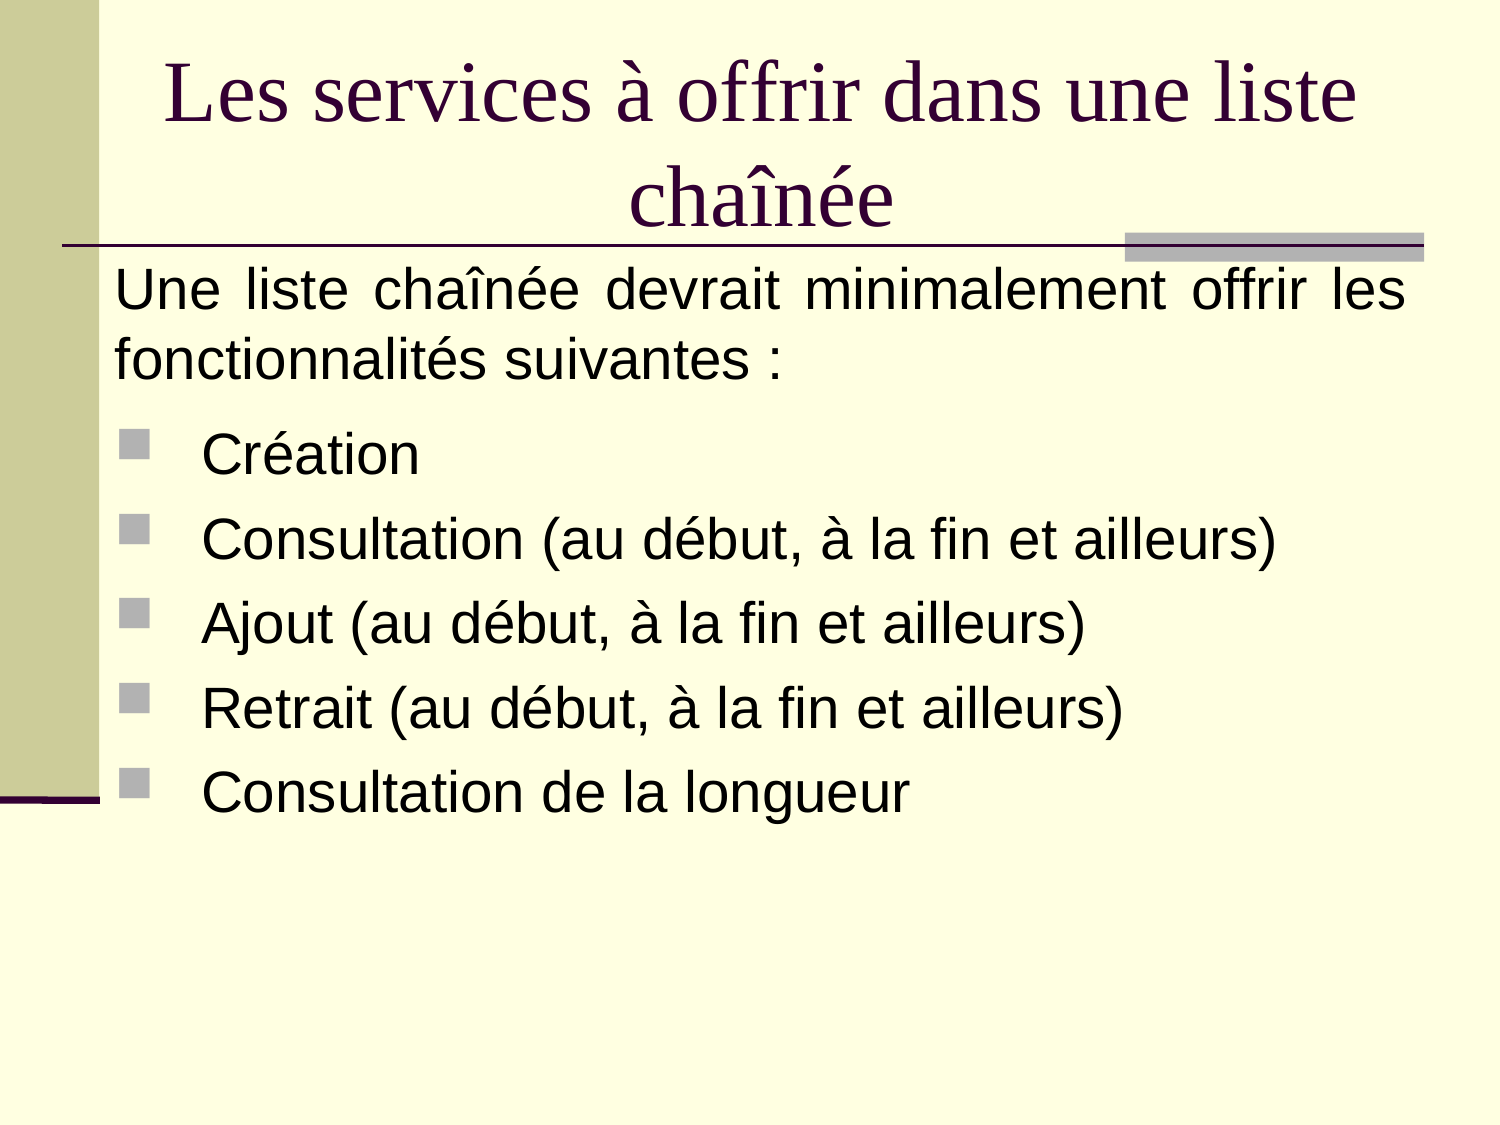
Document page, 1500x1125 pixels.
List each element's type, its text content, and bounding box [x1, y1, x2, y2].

text_box Une liste chaînée devrait minimalement offrir les fonctionnalités suivantes : [100, 243, 1424, 399]
title Les services à offrir dans une liste chaînée [100, 45, 1424, 234]
text_box Création Consultation (au début, à la fin et ailleurs) Ajout (au début, à la fin et ailleurs) Retrait (au début, à la fin et ailleurs) Consultation de la longueur [100, 408, 1424, 929]
